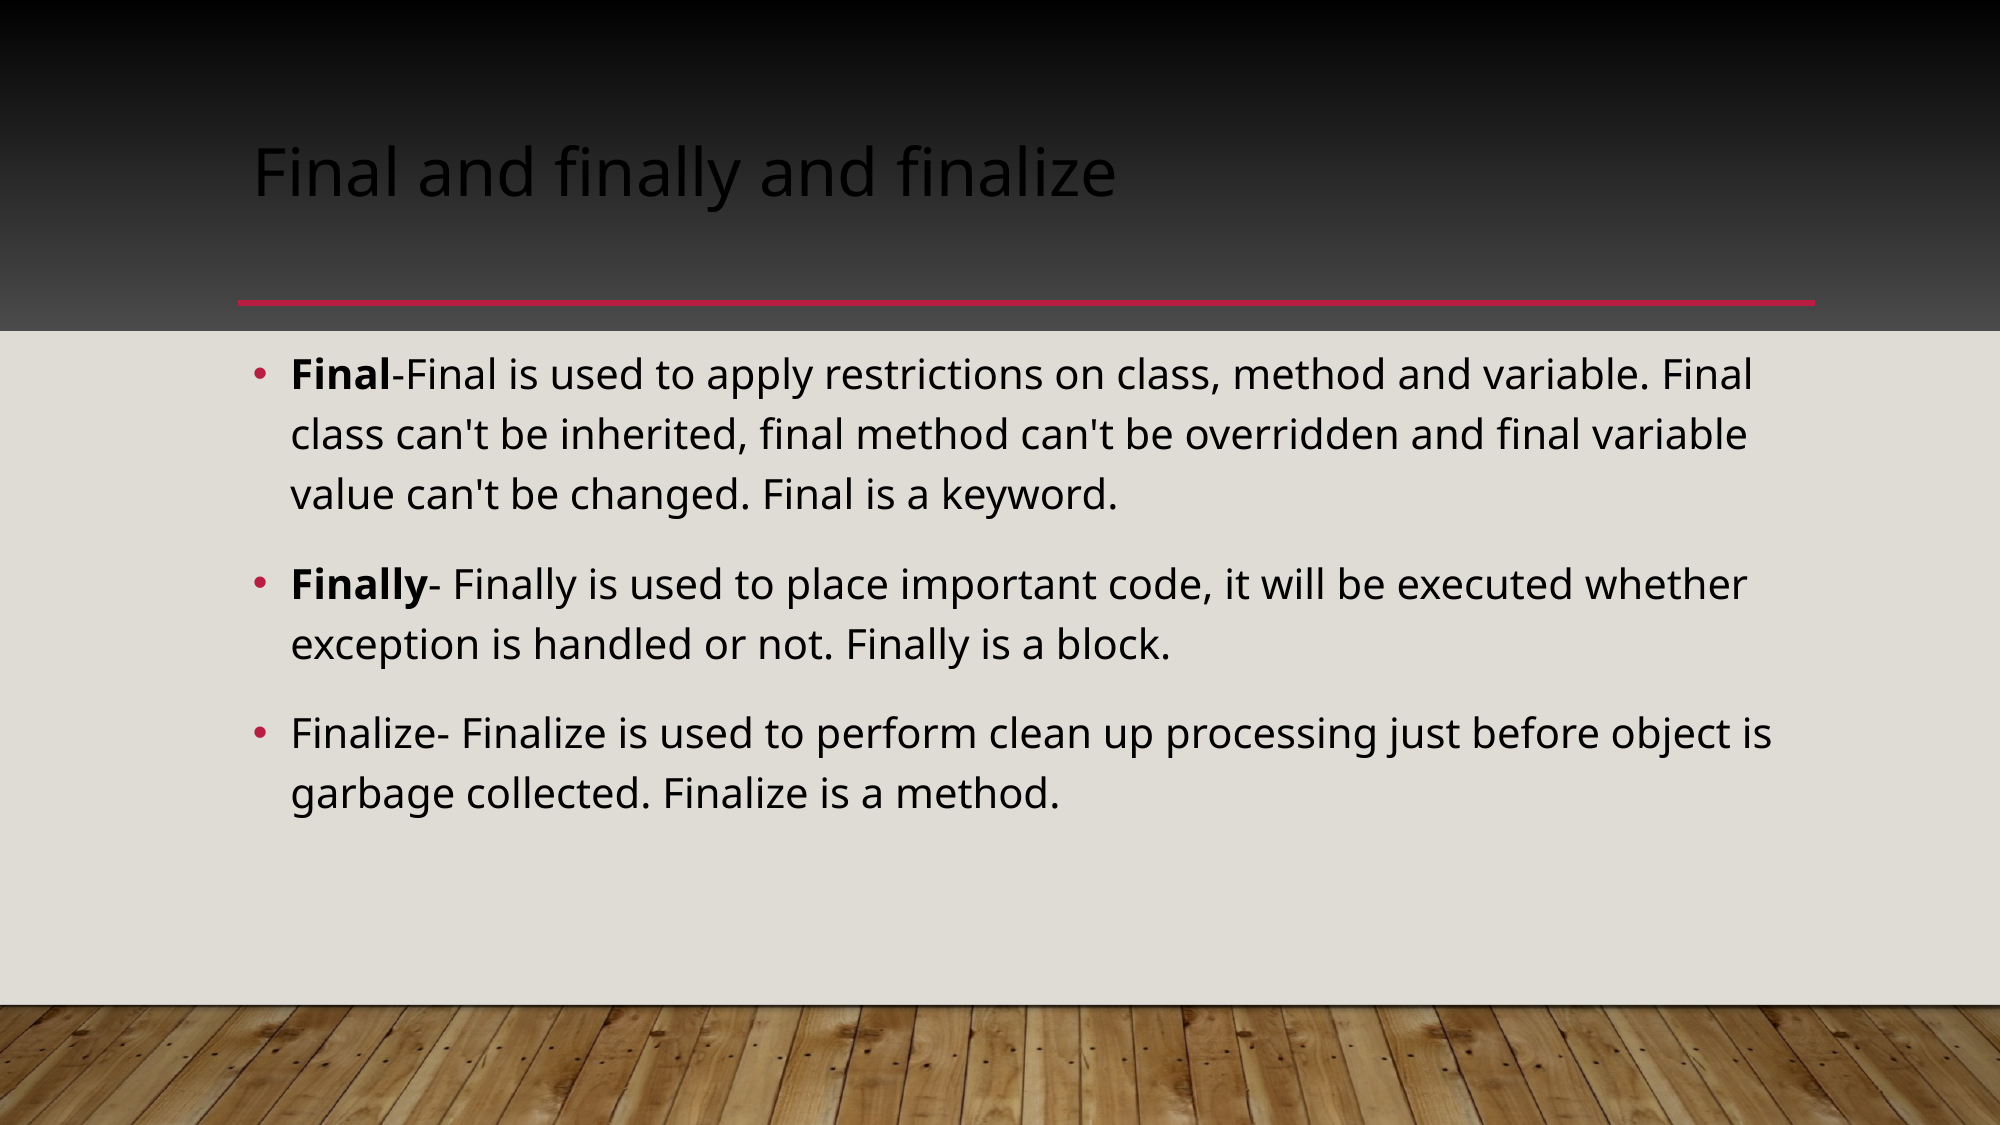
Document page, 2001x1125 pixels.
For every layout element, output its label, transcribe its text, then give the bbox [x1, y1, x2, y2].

list Final-Final is used to apply restrictions on class, method and variable. Final class can't be inherited, final method can't be overridden and final variable value can't be changed. Final is a keyword. Finally- Finally is used to place important code, it will be executed whether exception is handled or not. Finally is a block. Finalize- Finalize is used to perform clean up processing just before object is garbage collected. Finalize is a method. [238, 330, 1814, 897]
title Final and finally and finalize [238, 131, 1814, 305]
picture [0, 1005, 2000, 1125]
